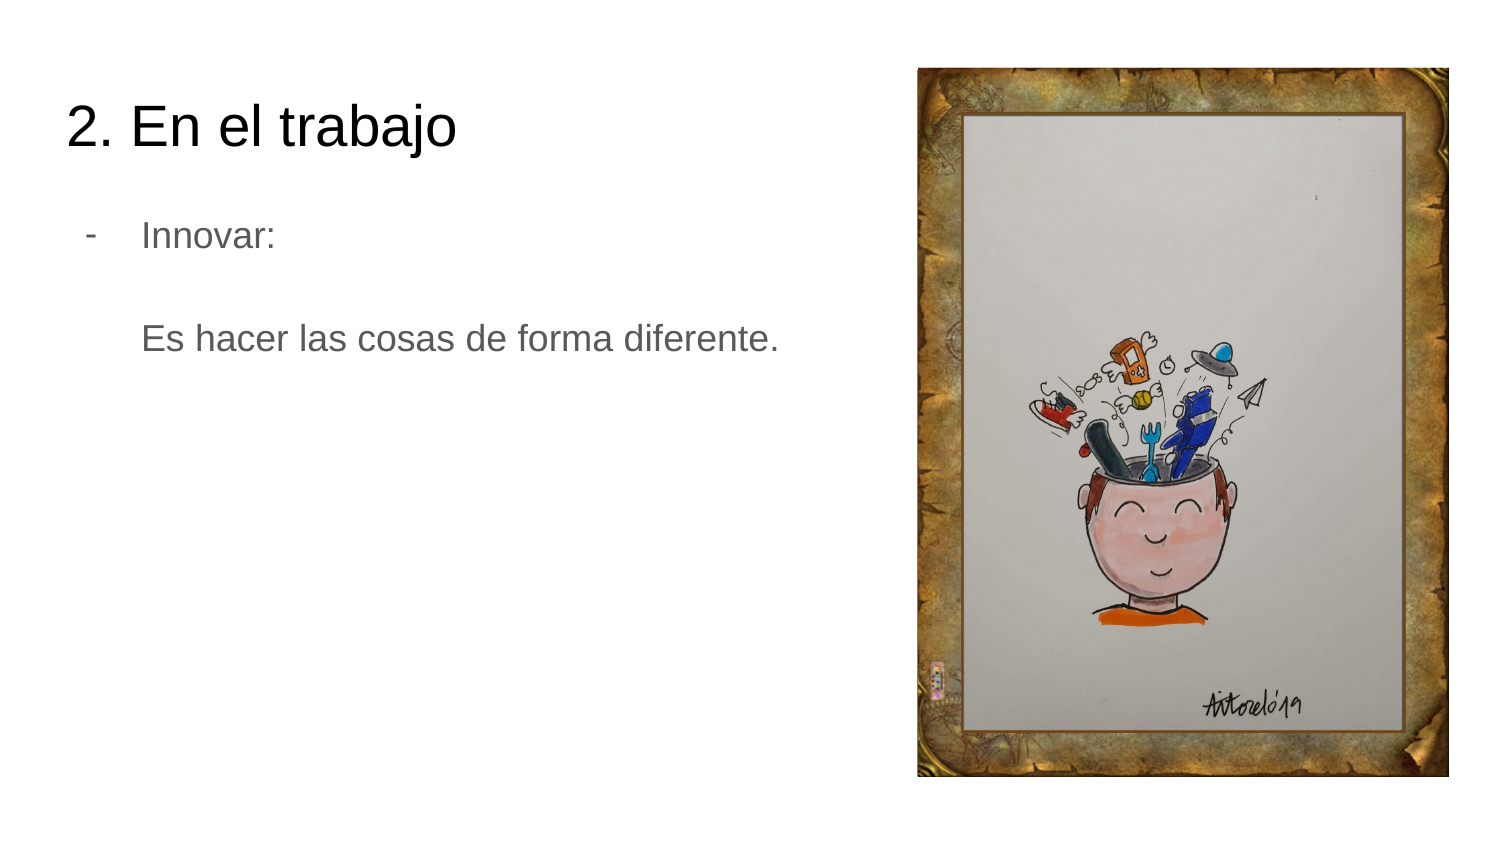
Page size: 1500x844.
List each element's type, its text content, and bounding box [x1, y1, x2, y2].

picture [917, 67, 1449, 777]
list Innovar: Es hacer las cosas de forma diferente. [51, 189, 917, 750]
title 2. En el trabajo [51, 72, 917, 167]
